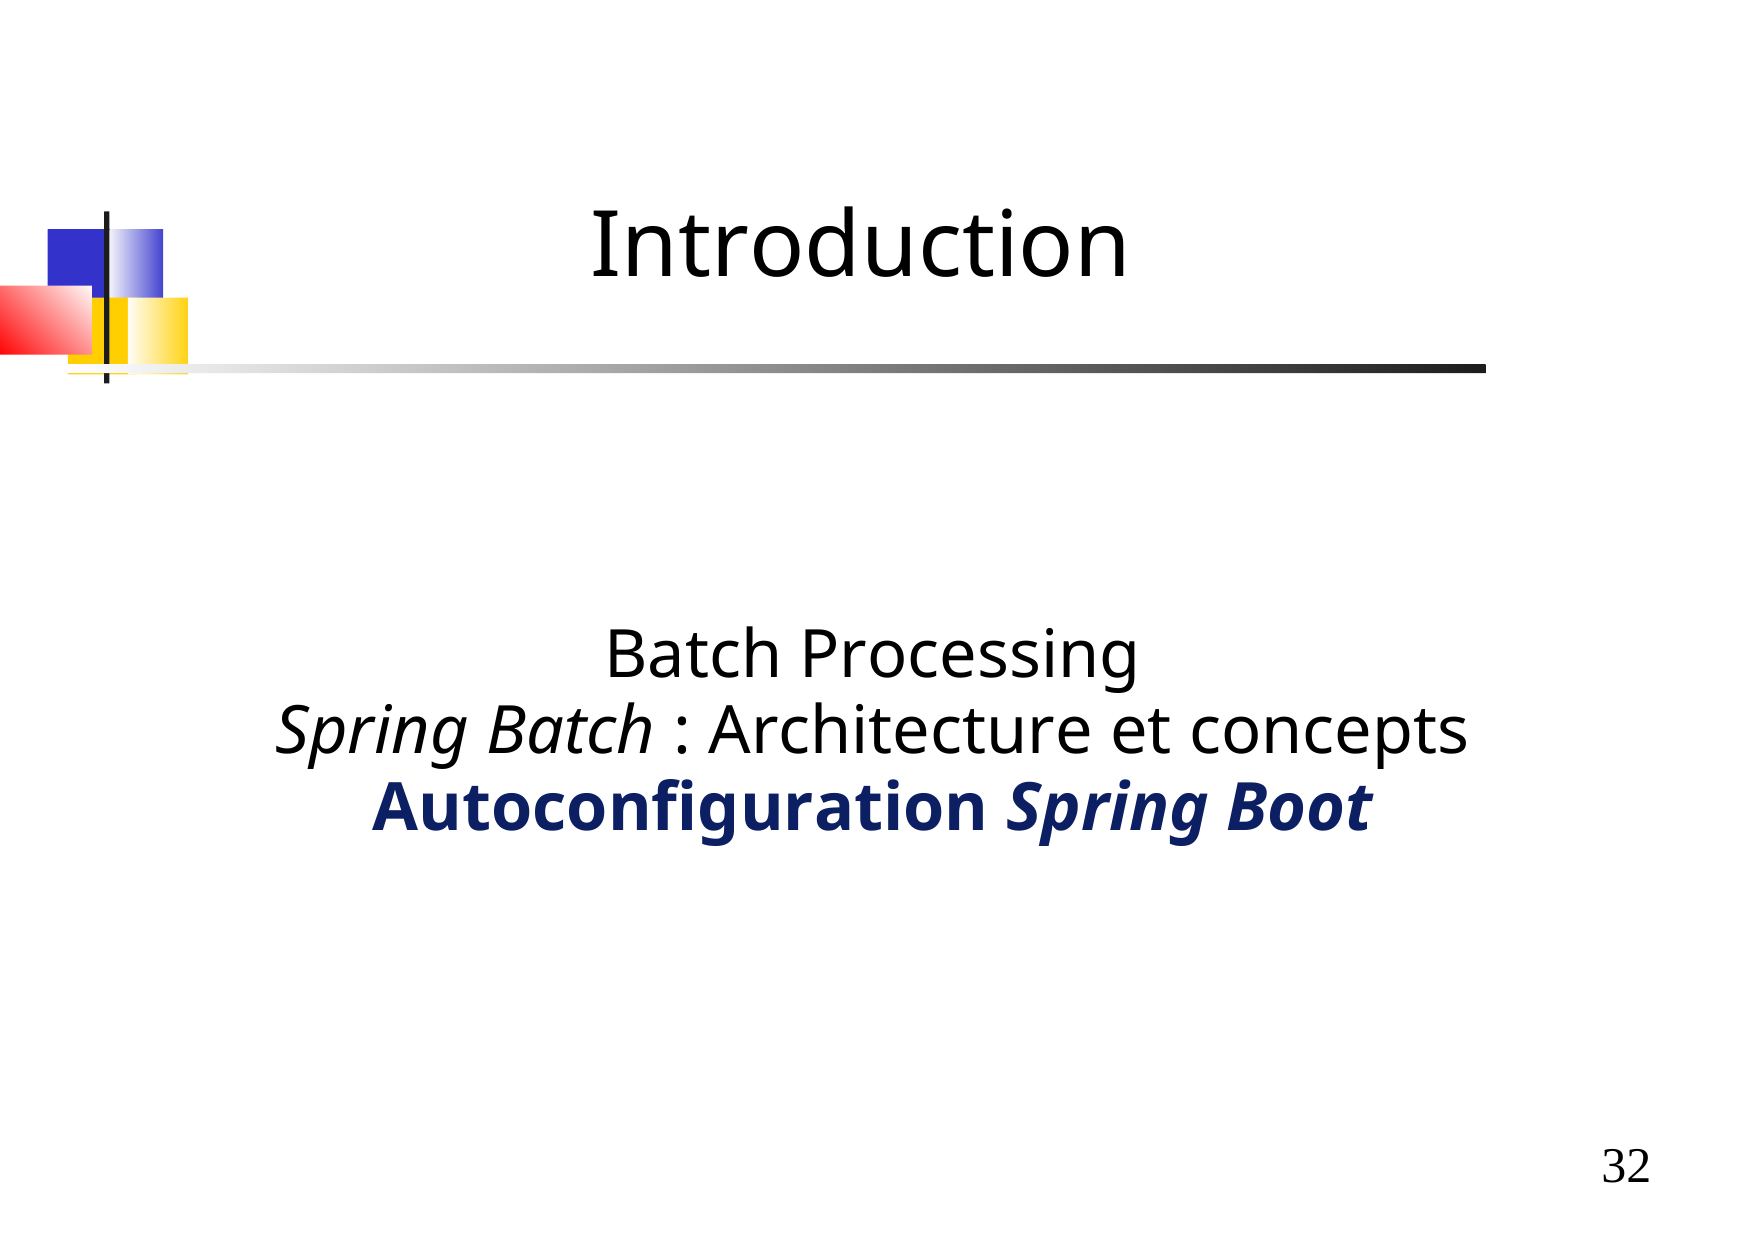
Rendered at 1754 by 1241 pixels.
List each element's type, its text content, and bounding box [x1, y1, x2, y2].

subtitle Batch Processing Spring Batch : Architecture et concepts Autoconfiguration Spring Boot [179, 371, 1567, 1091]
title Introduction [179, 139, 1567, 351]
